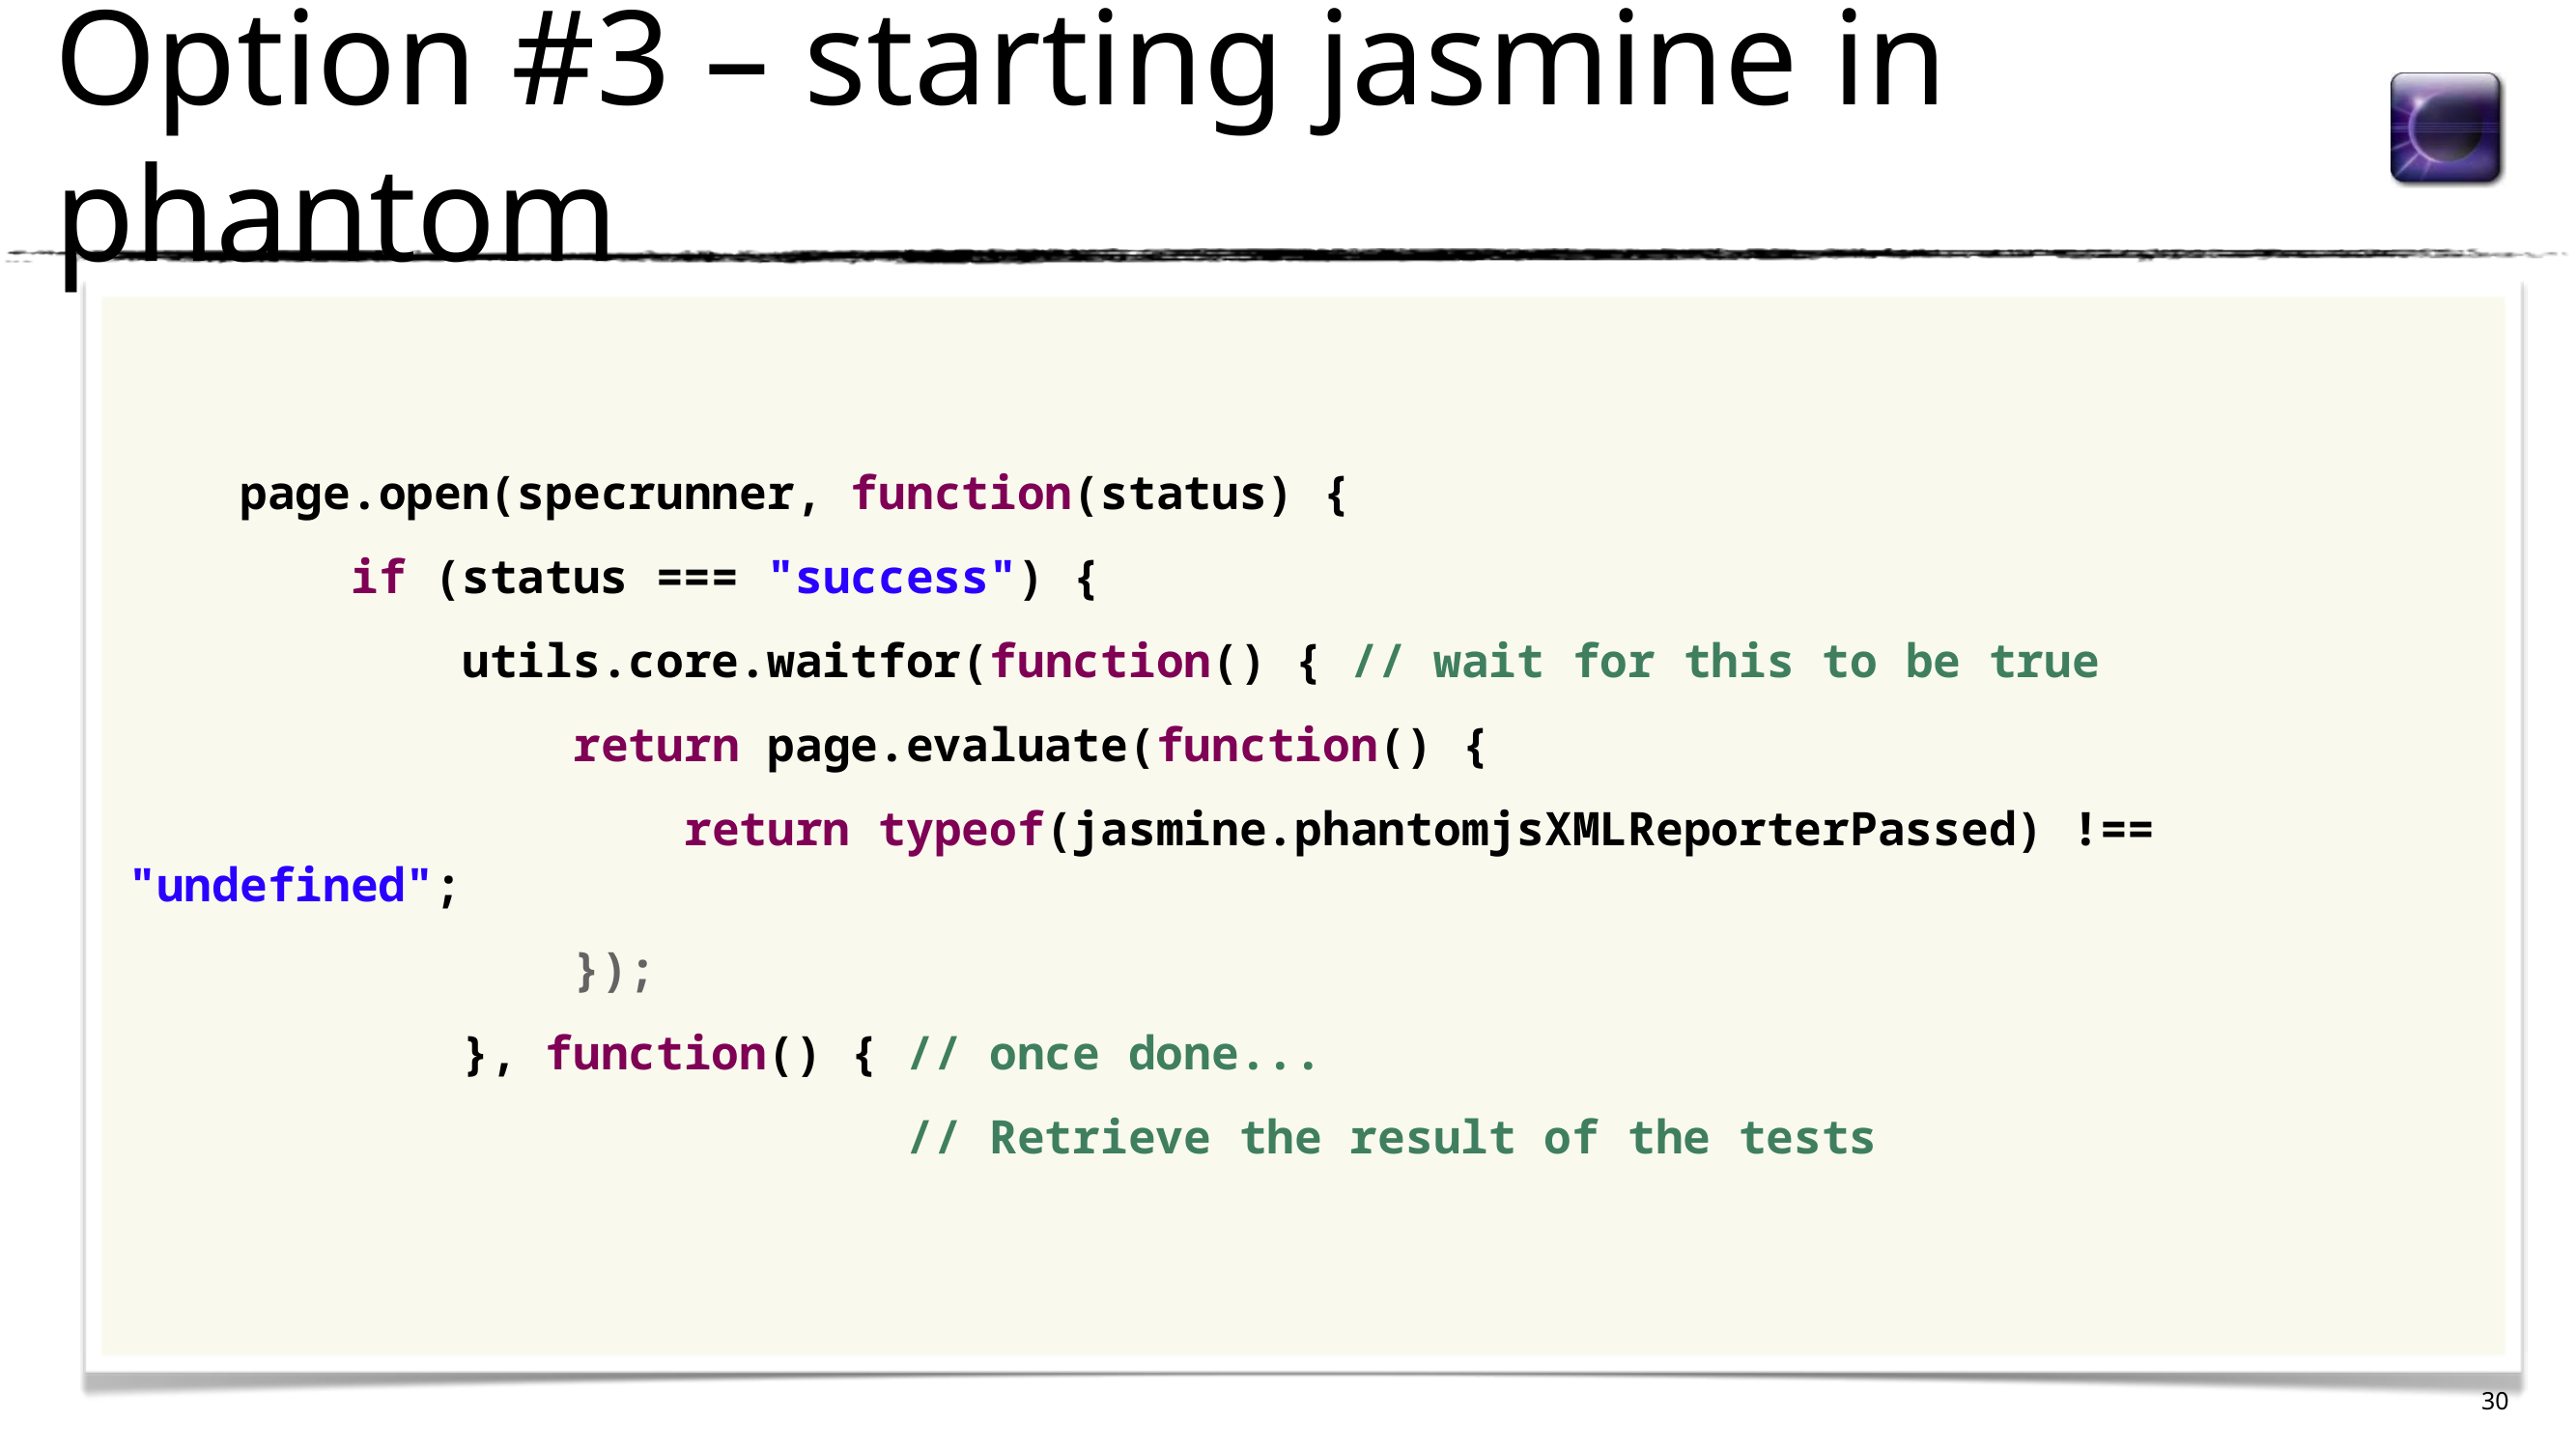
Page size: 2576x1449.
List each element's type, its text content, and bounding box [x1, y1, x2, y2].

list page.open(specrunner, function(status) { if (status === "success") { utils.core.waitfor(function() { // wait for this to be true return page.evaluate(function() { return typeof(jasmine.phantomjsXMLReporterPassed) !== "undefined"; }); }, function() { // once done... // Retrieve the result of the tests [128, 295, 2507, 1333]
picture [0, 248, 65, 268]
text_box <number> [2474, 1378, 2517, 1423]
picture [76, 248, 2576, 268]
picture [2391, 72, 2506, 189]
picture [80, 280, 2528, 1401]
title Option #3 – starting jasmine in phantom [45, 12, 2528, 250]
